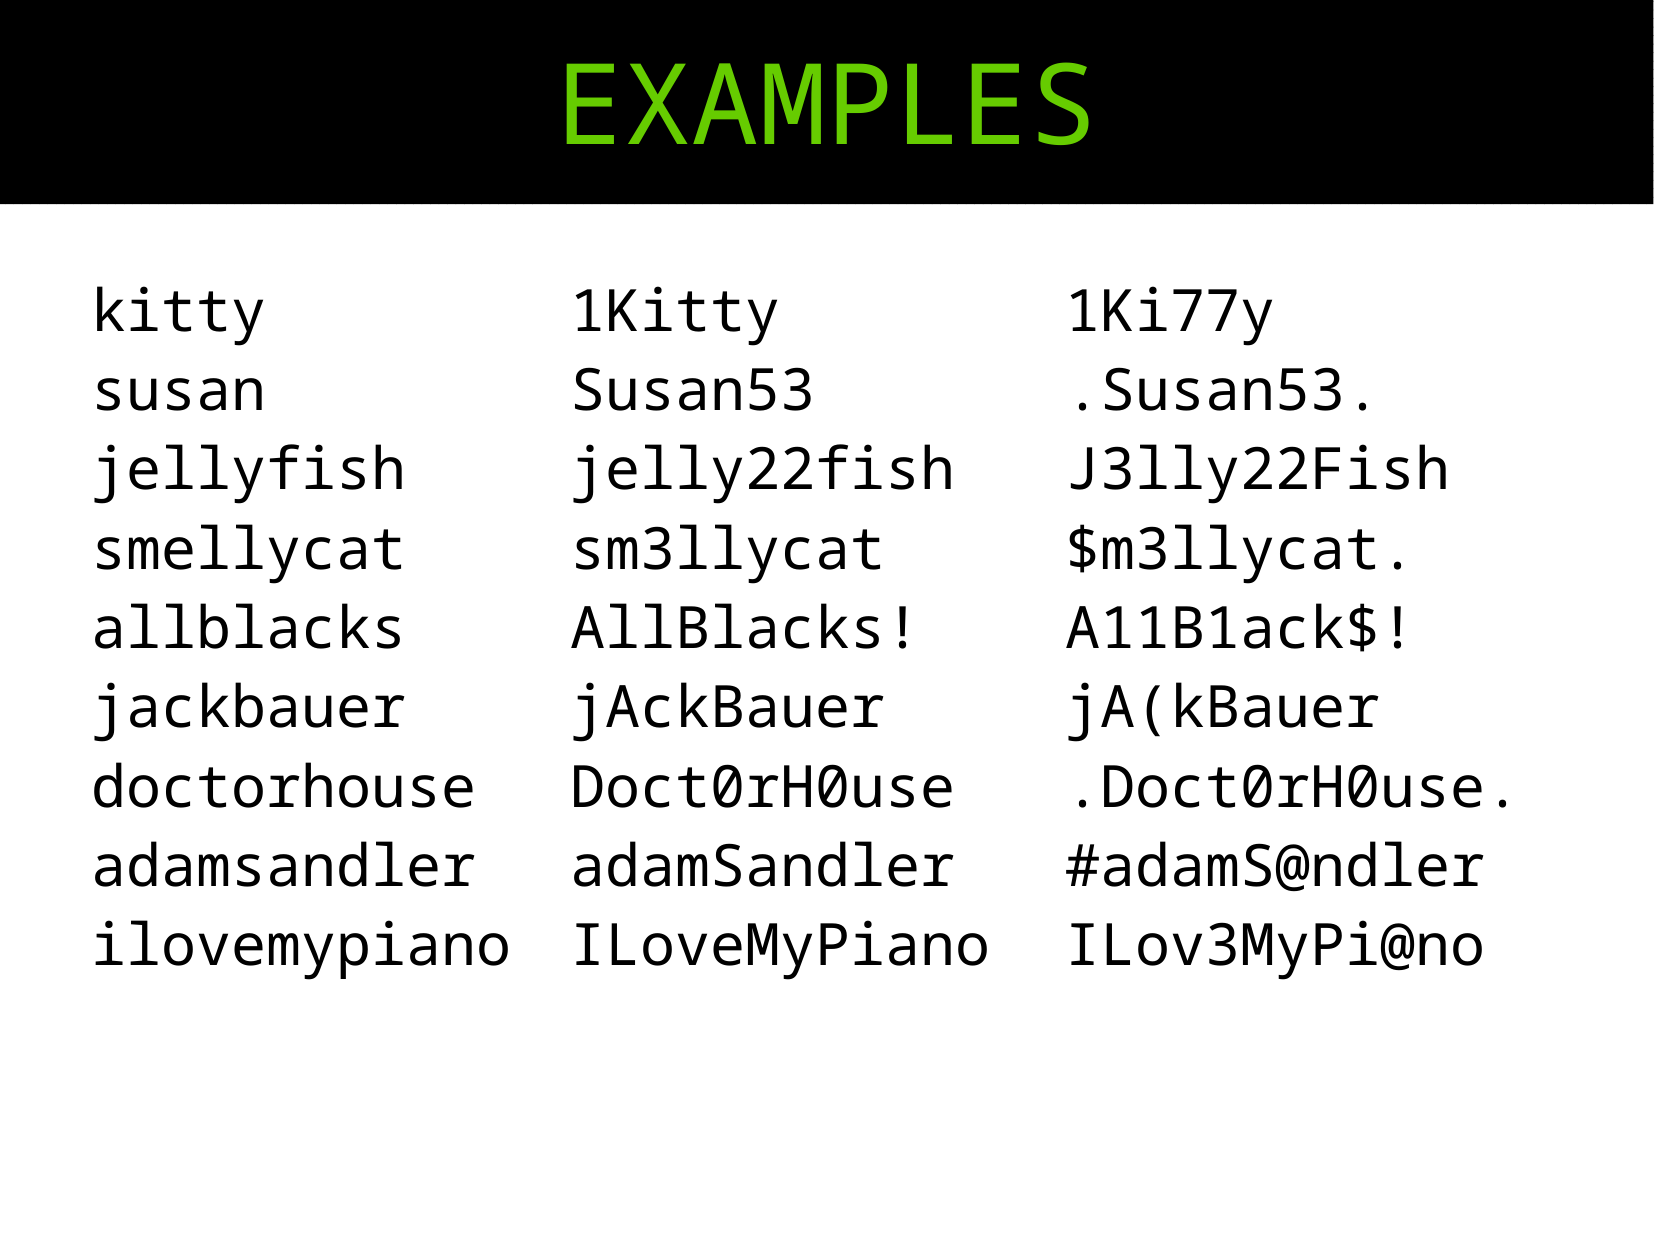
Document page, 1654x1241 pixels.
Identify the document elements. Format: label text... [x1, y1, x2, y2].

text_box 1Kitty Susan53 jelly22fish sm3llycat AllBlacks! jAckBauer Doct0rH0use adamSandler ILoveMyPiano [570, 276, 1006, 976]
text_box 1Ki77y .Susan53. J3lly22Fish $m3llycat. A11B1ack$! jA(kBauer .Doct0rH0use. #adamS@ndler ILov3MyPi@no [1065, 276, 1547, 976]
title EXAMPLES [0, 0, 1654, 205]
text_box kitty susan jellyfish smellycat allblacks jackbauer doctorhouse adamsandler ilovemypiano [91, 276, 527, 976]
